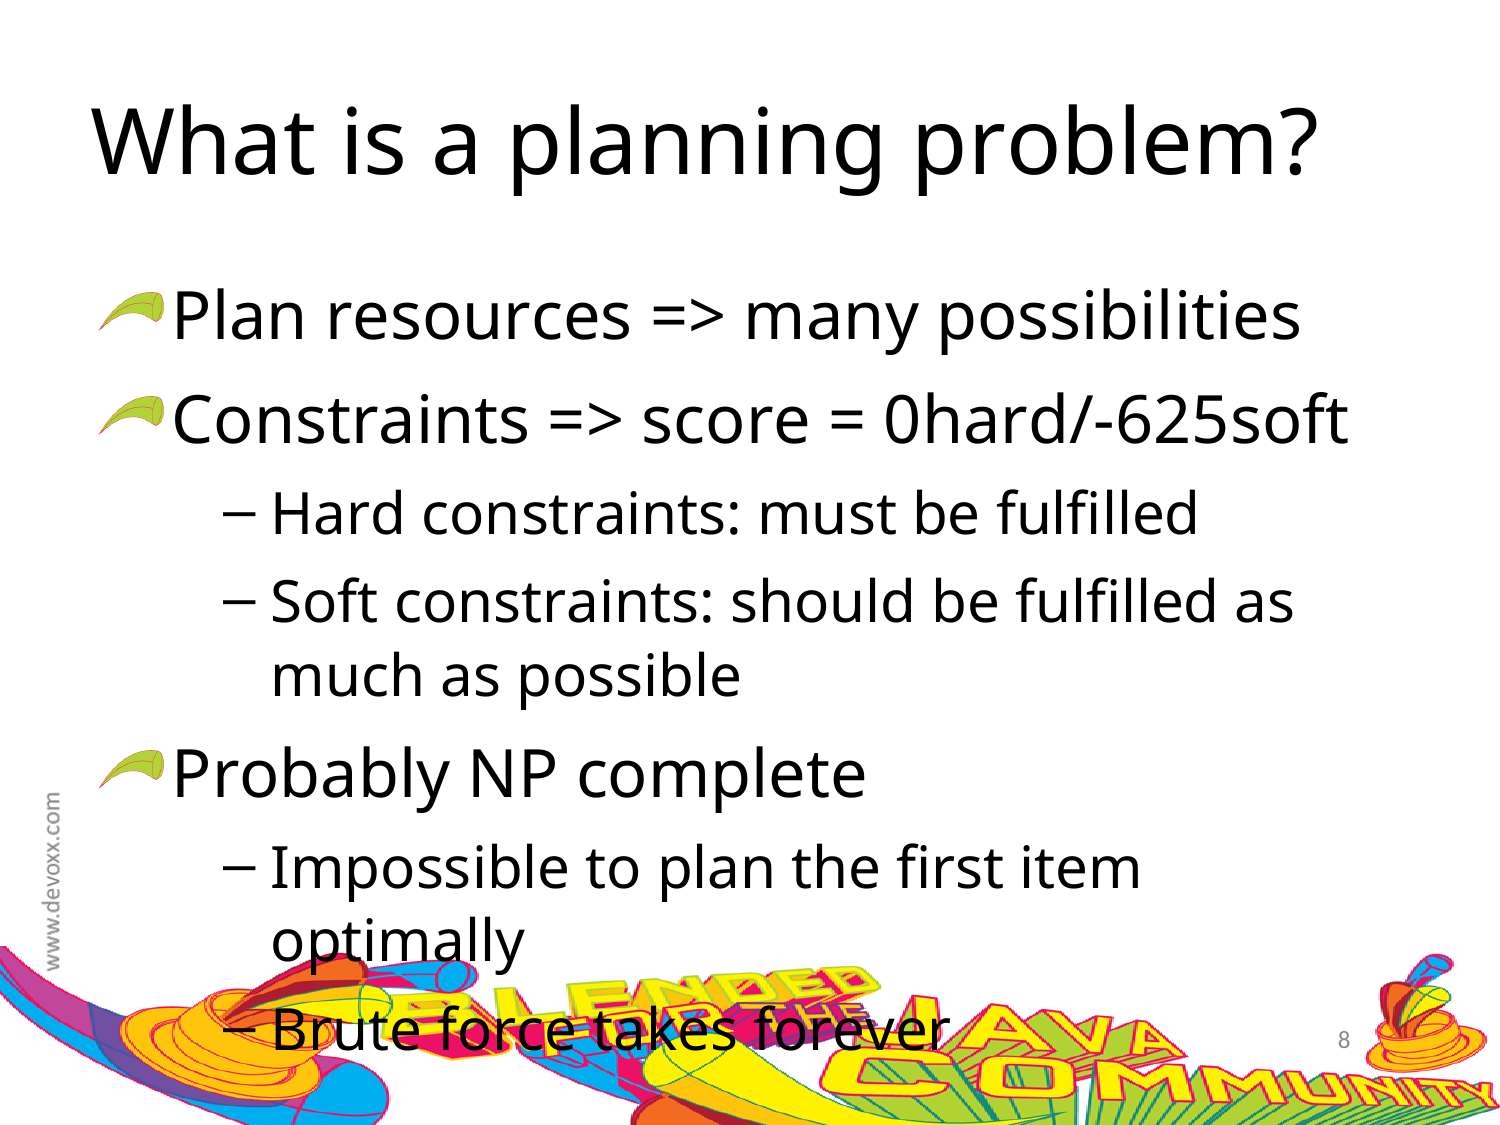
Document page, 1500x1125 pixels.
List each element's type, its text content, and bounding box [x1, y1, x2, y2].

list Plan resources => many possibilities Constraints => score = 0hard/-625soft Hard constraints: must be fulfilled Soft constraints: should be fulfilled as much as possible Probably NP complete Impossible to plan the first item optimally Brute force takes forever [75, 262, 1426, 975]
picture [0, 757, 1500, 1125]
title What is a planning problem? [75, 45, 1426, 233]
